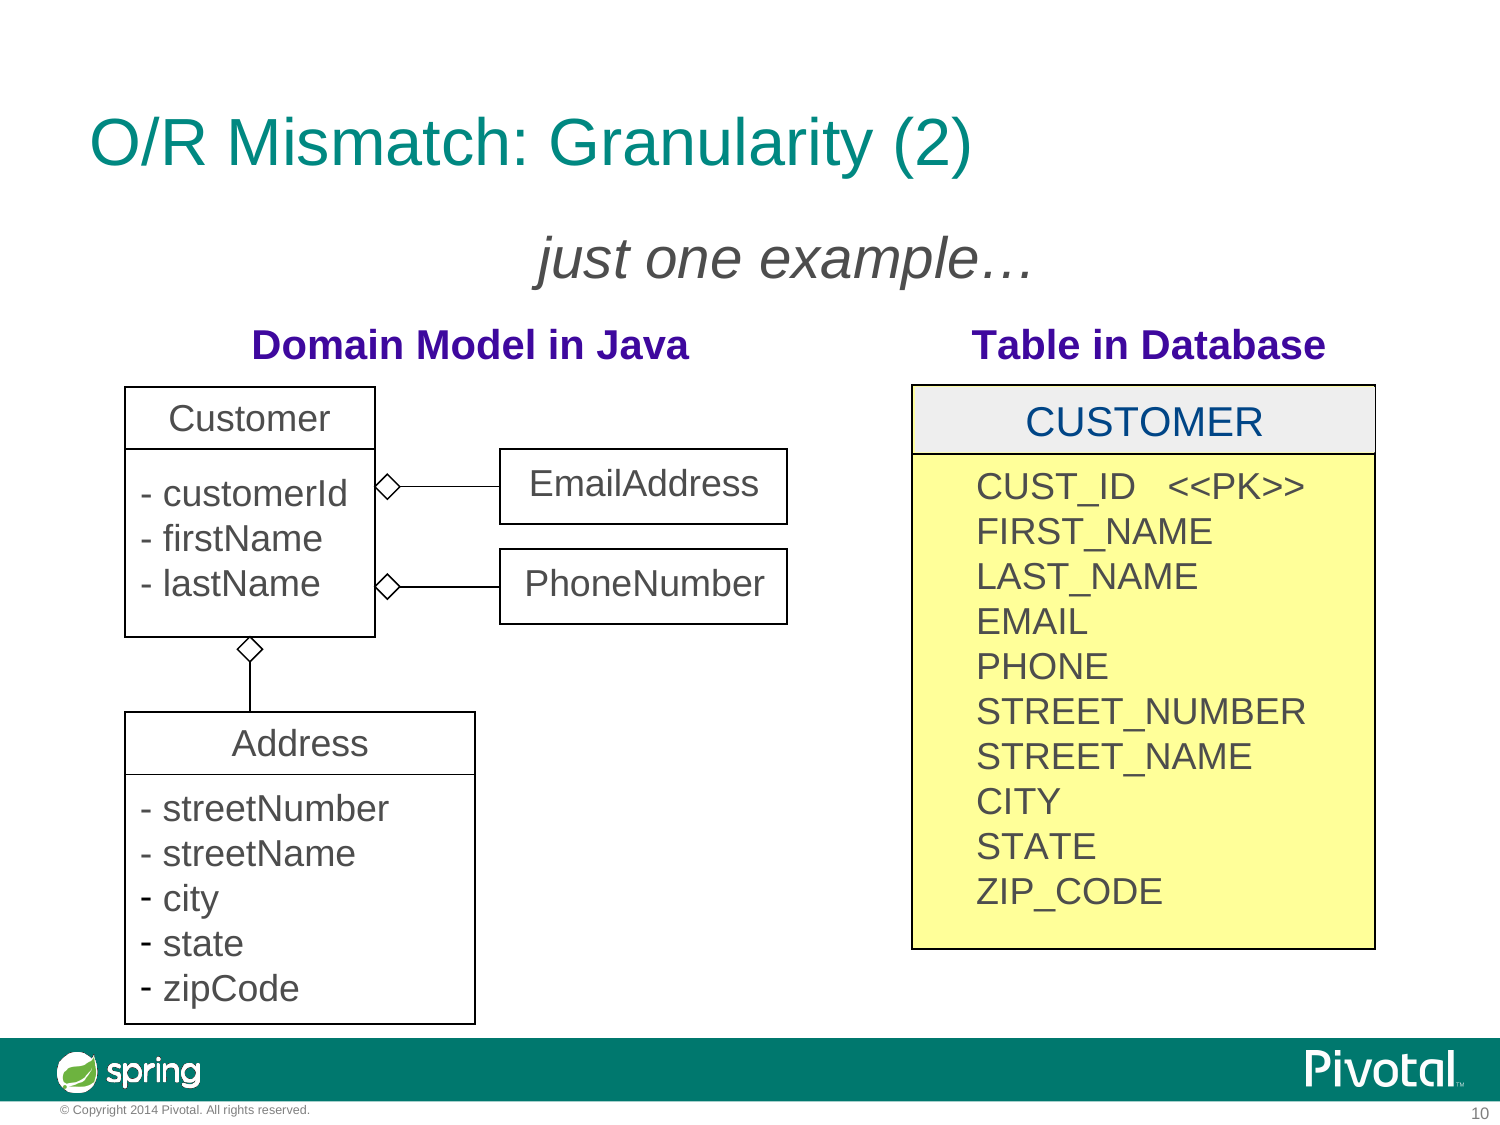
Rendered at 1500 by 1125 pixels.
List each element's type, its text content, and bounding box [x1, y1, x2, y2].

title O/R Mismatch: Granularity (2) [75, 45, 1426, 233]
text_box Table in Database [956, 309, 1342, 376]
text_box Customer [125, 386, 374, 448]
text_box [912, 455, 961, 950]
text_box [1323, 455, 1375, 950]
text_box PhoneNumber [502, 551, 788, 612]
text_box CUSTOMER [914, 386, 1375, 453]
text_box just one example… [523, 212, 1054, 298]
text_box [912, 384, 1375, 453]
picture [1306, 1050, 1464, 1087]
text_box Domain Model in Java [236, 309, 705, 376]
text_box - customerId - firstName - lastName [125, 461, 374, 658]
picture [32, 1041, 210, 1103]
text_box CUST_ID <<PK>> FIRST_NAME LAST_NAME EMAIL PHONE STREET_NUMBER STREET_NAME CITY STATE ZIP_CODE [961, 454, 1323, 965]
text_box - streetNumber - streetName city state zipCode [125, 776, 474, 1062]
text_box EmailAddress [502, 451, 786, 512]
text_box Address [126, 711, 474, 773]
